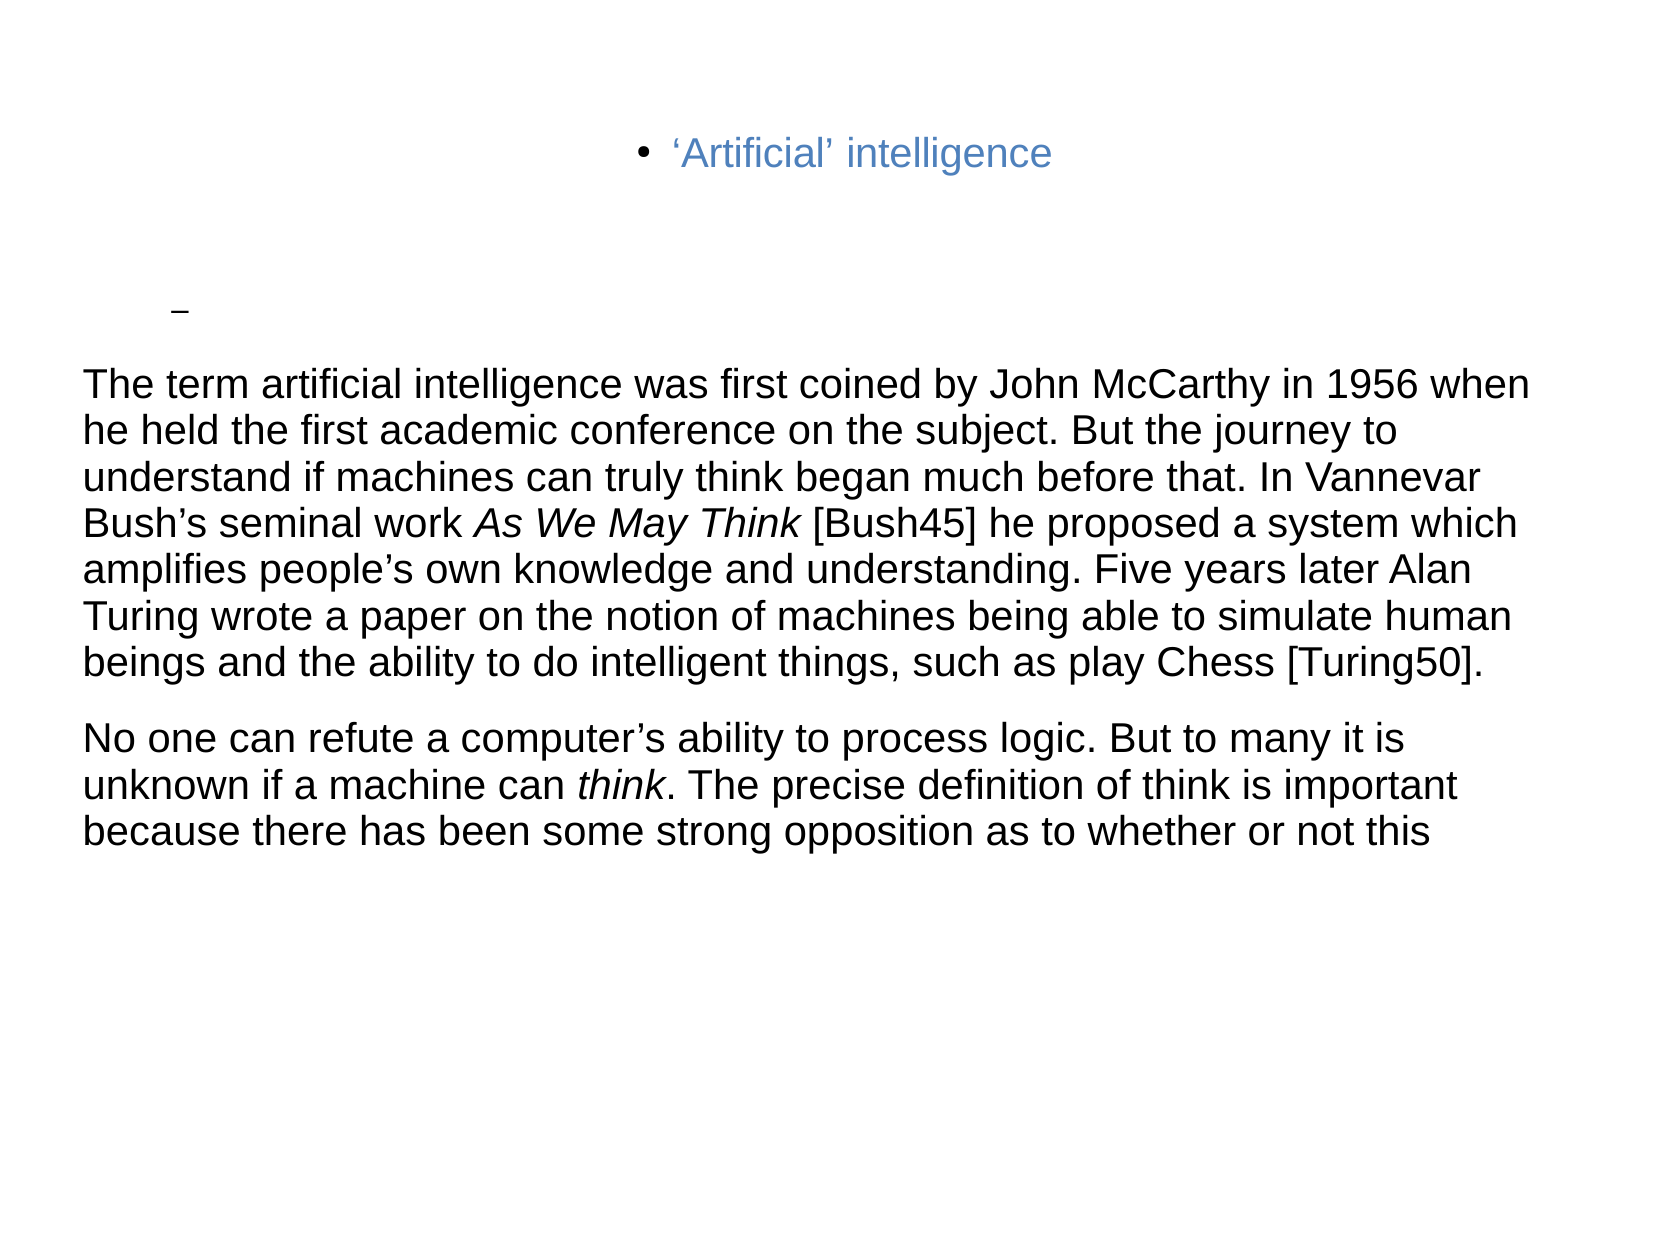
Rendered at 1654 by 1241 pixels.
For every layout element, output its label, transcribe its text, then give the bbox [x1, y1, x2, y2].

title ‘Artificial’ intelligence [82, 49, 1571, 257]
list The term artificial intelligence was first coined by John McCarthy in 1956 when he held the first academic conference on the subject. But the journey to understand if machines can truly think began much before that. In Vannevar Bush’s seminal work As We May Think [Bush45] he proposed a system which amplifies people’s own knowledge and understanding. Five years later Alan Turing wrote a paper on the notion of machines being able to simulate human beings and the ability to do intelligent things, such as play Chess [Turing50]. No one can refute a computer’s ability to process logic. But to many it is unknown if a machine can think. The precise definition of think is important because there has been some strong opposition as to whether or not this [82, 290, 1571, 1109]
